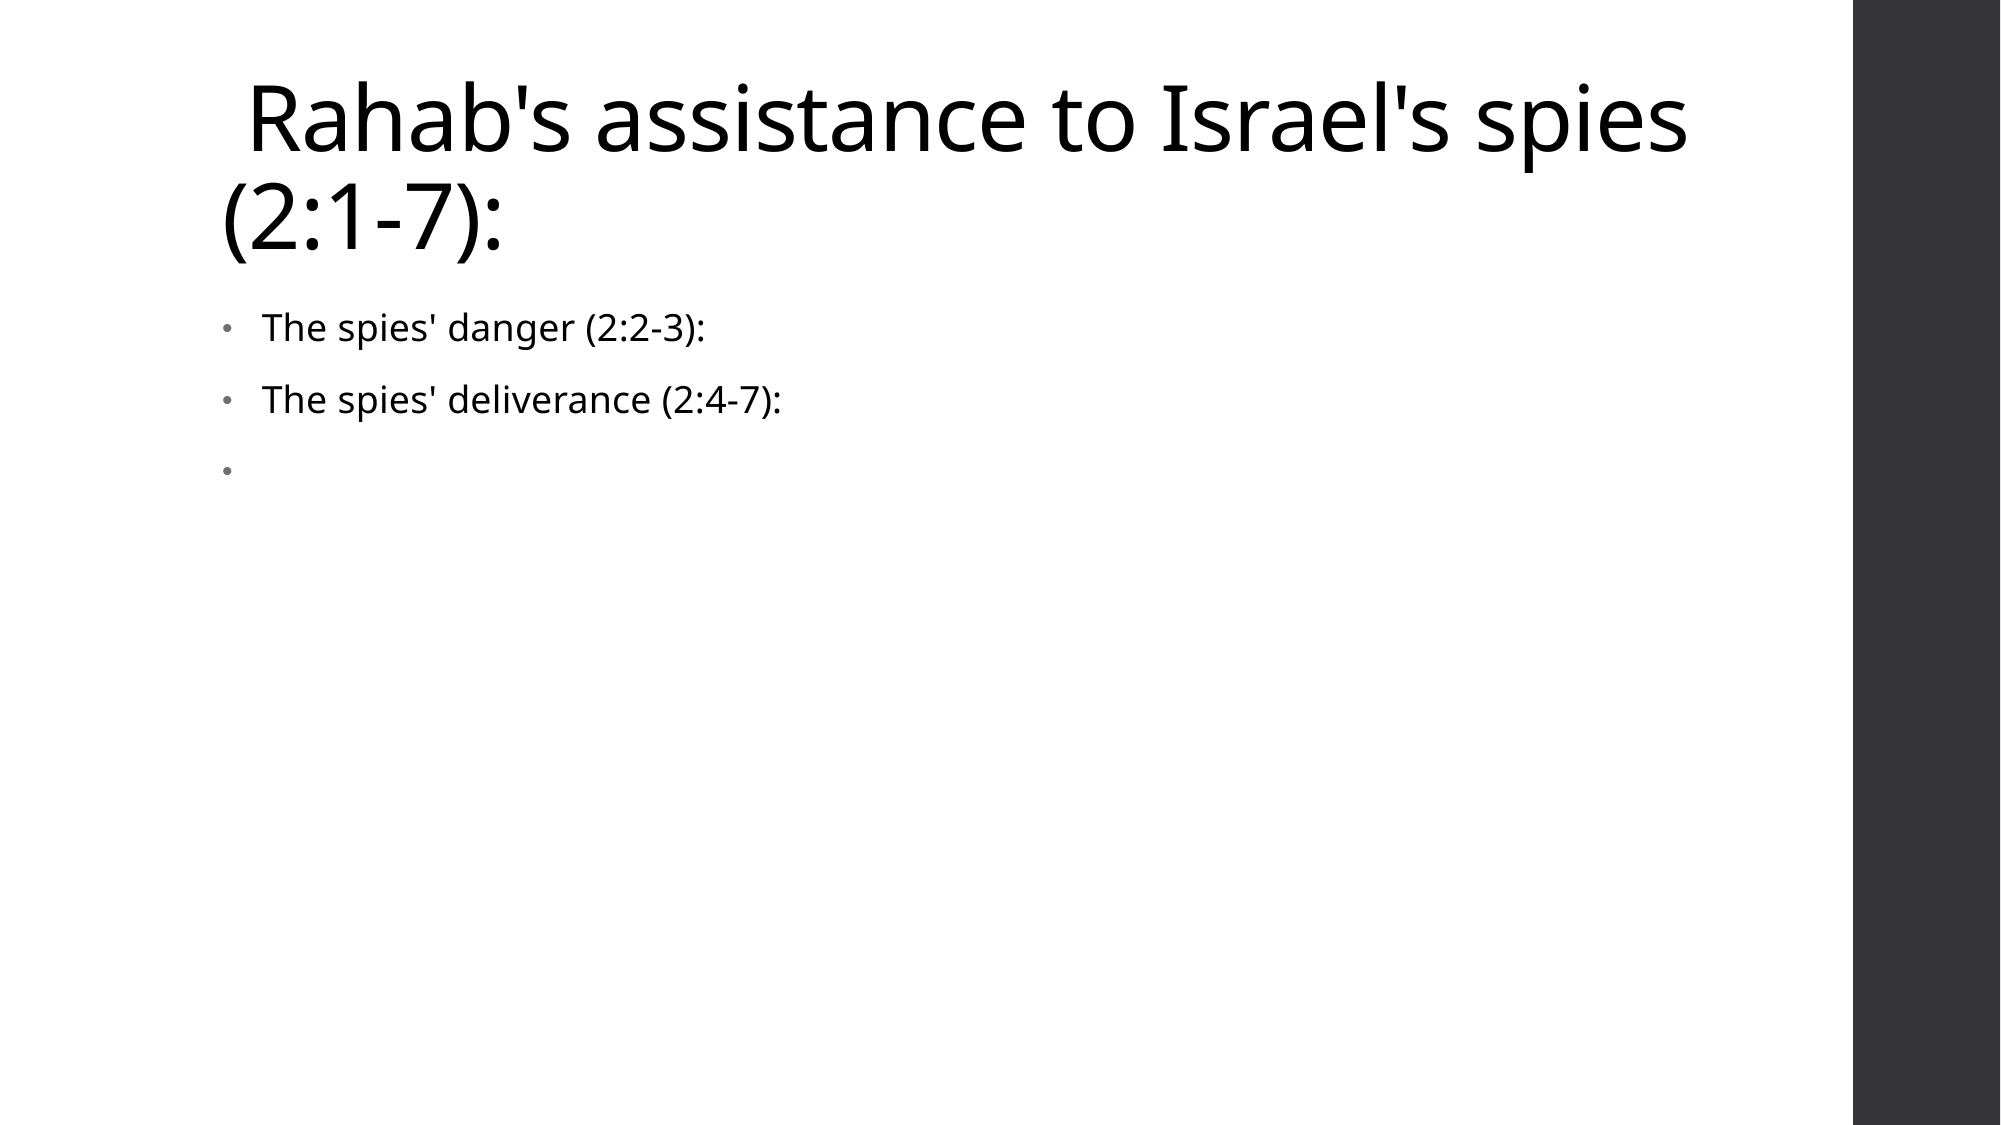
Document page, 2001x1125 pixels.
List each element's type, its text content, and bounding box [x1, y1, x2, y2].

list The spies' danger (2:2-3): The spies' deliverance (2:4-7): [206, 299, 1617, 1014]
title Rahab's assistance to Israel's spies (2:1-7): [206, 60, 1797, 278]
